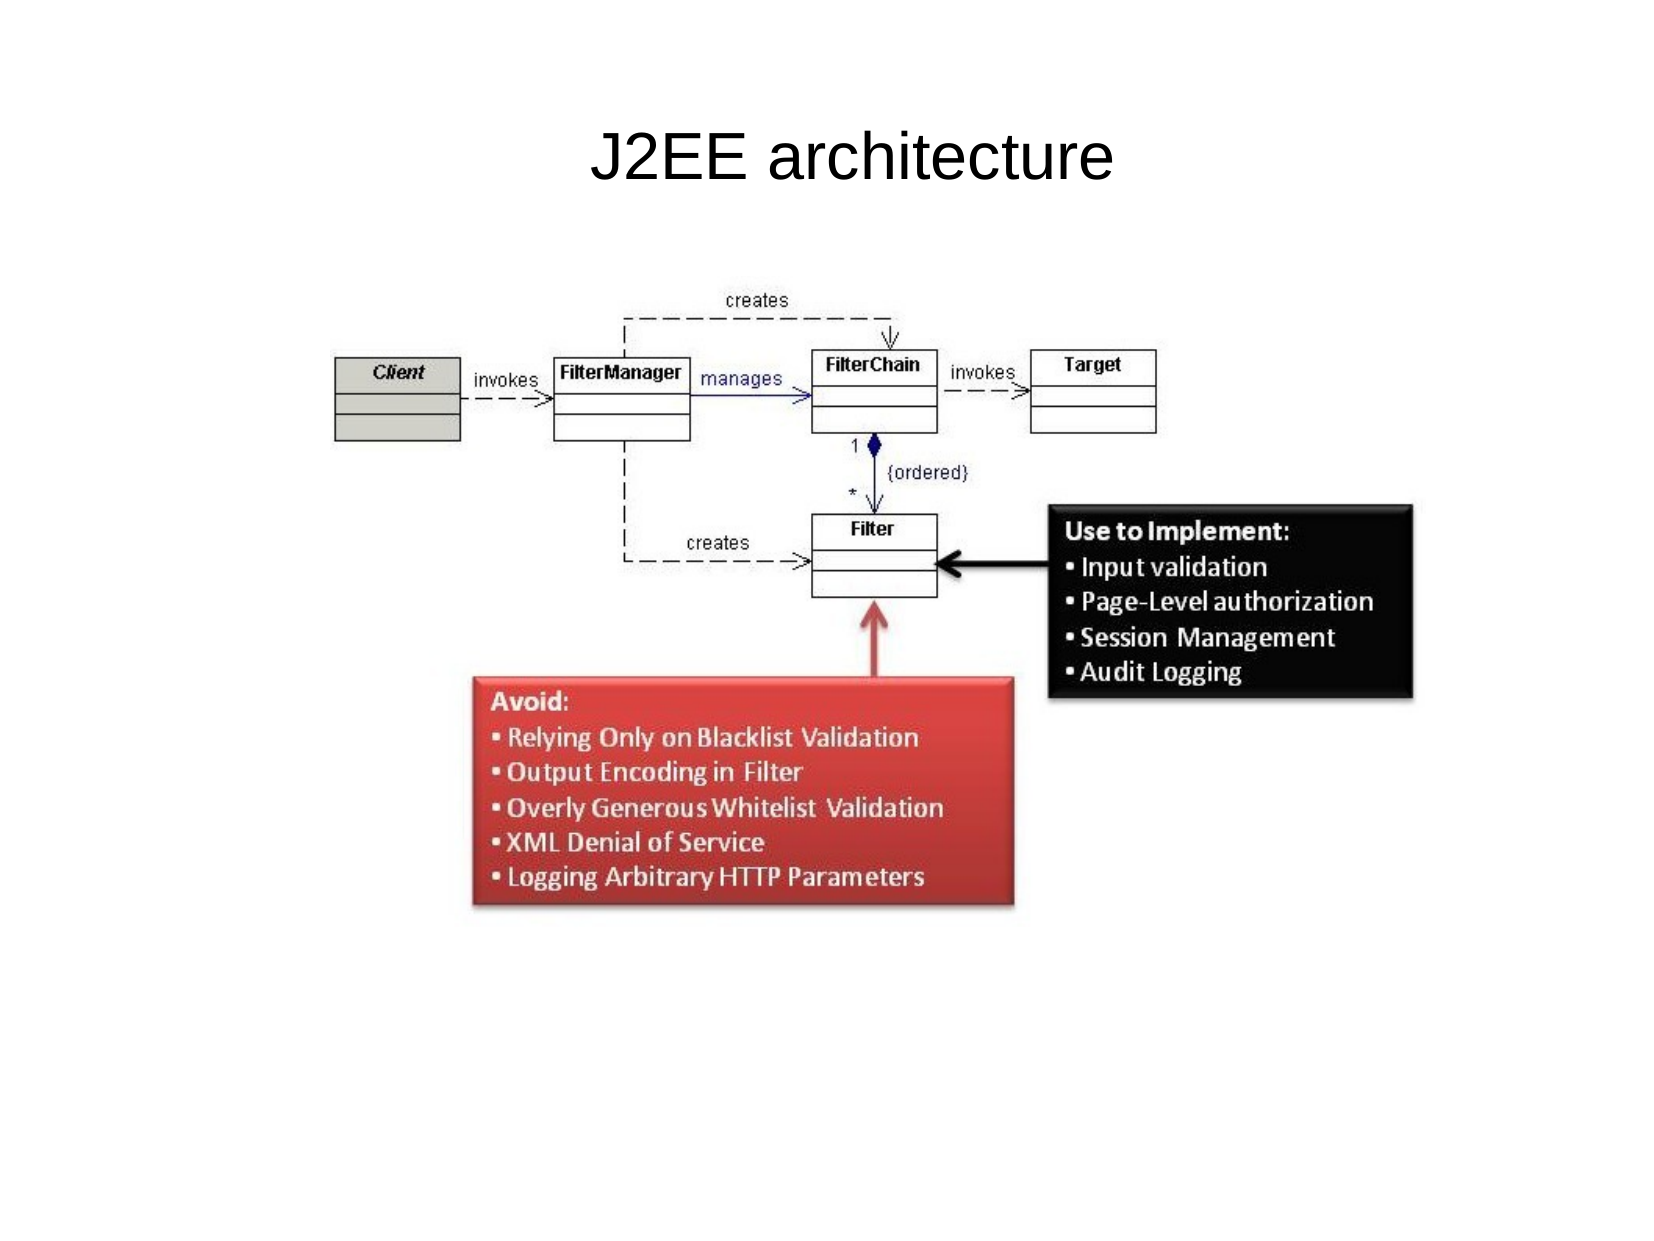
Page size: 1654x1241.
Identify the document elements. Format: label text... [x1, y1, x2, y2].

picture [330, 276, 1426, 931]
title J2EE architecture [82, 49, 1571, 257]
